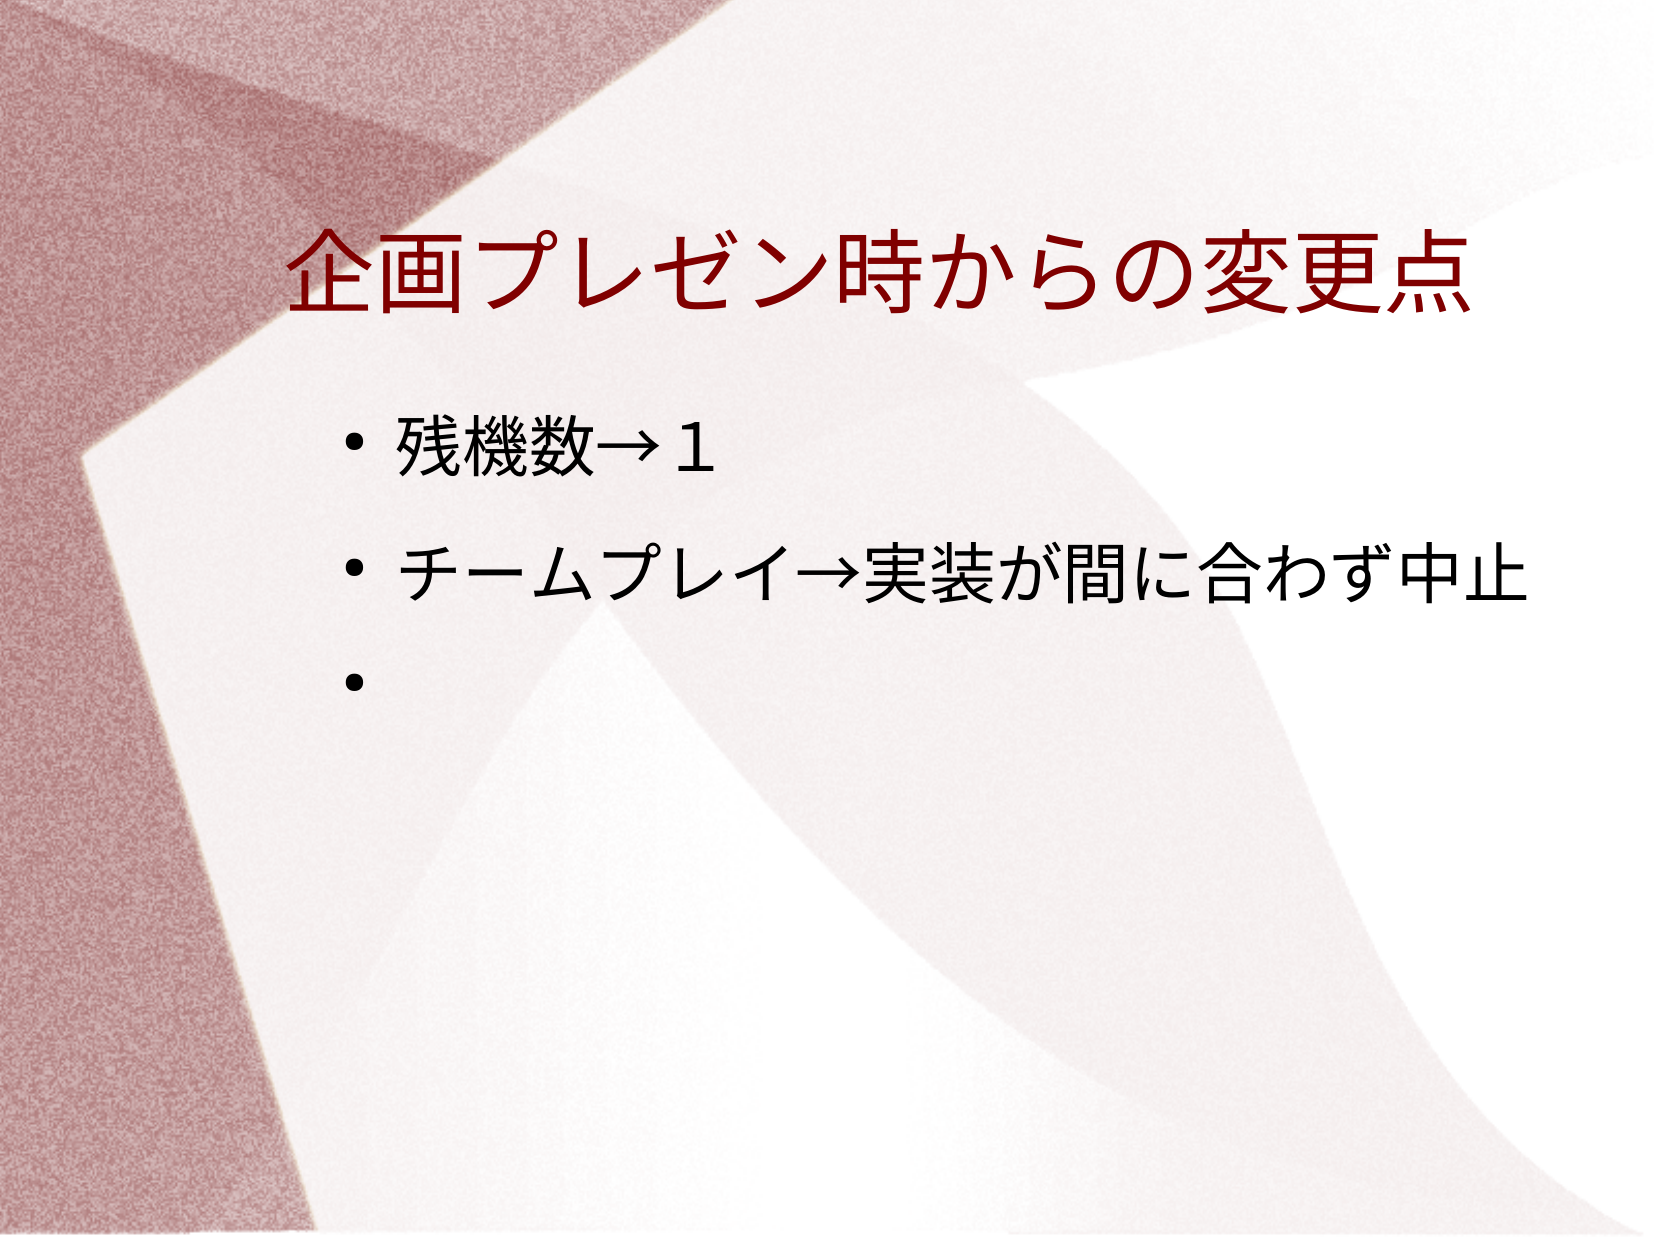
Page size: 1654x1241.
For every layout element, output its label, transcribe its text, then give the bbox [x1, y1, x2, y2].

list 残機数→１ チームプレイ→実装が間に合わず中止 [324, 290, 1601, 1010]
picture [0, 0, 1654, 1241]
title 企画プレゼン時からの変更点 [259, 160, 1477, 373]
